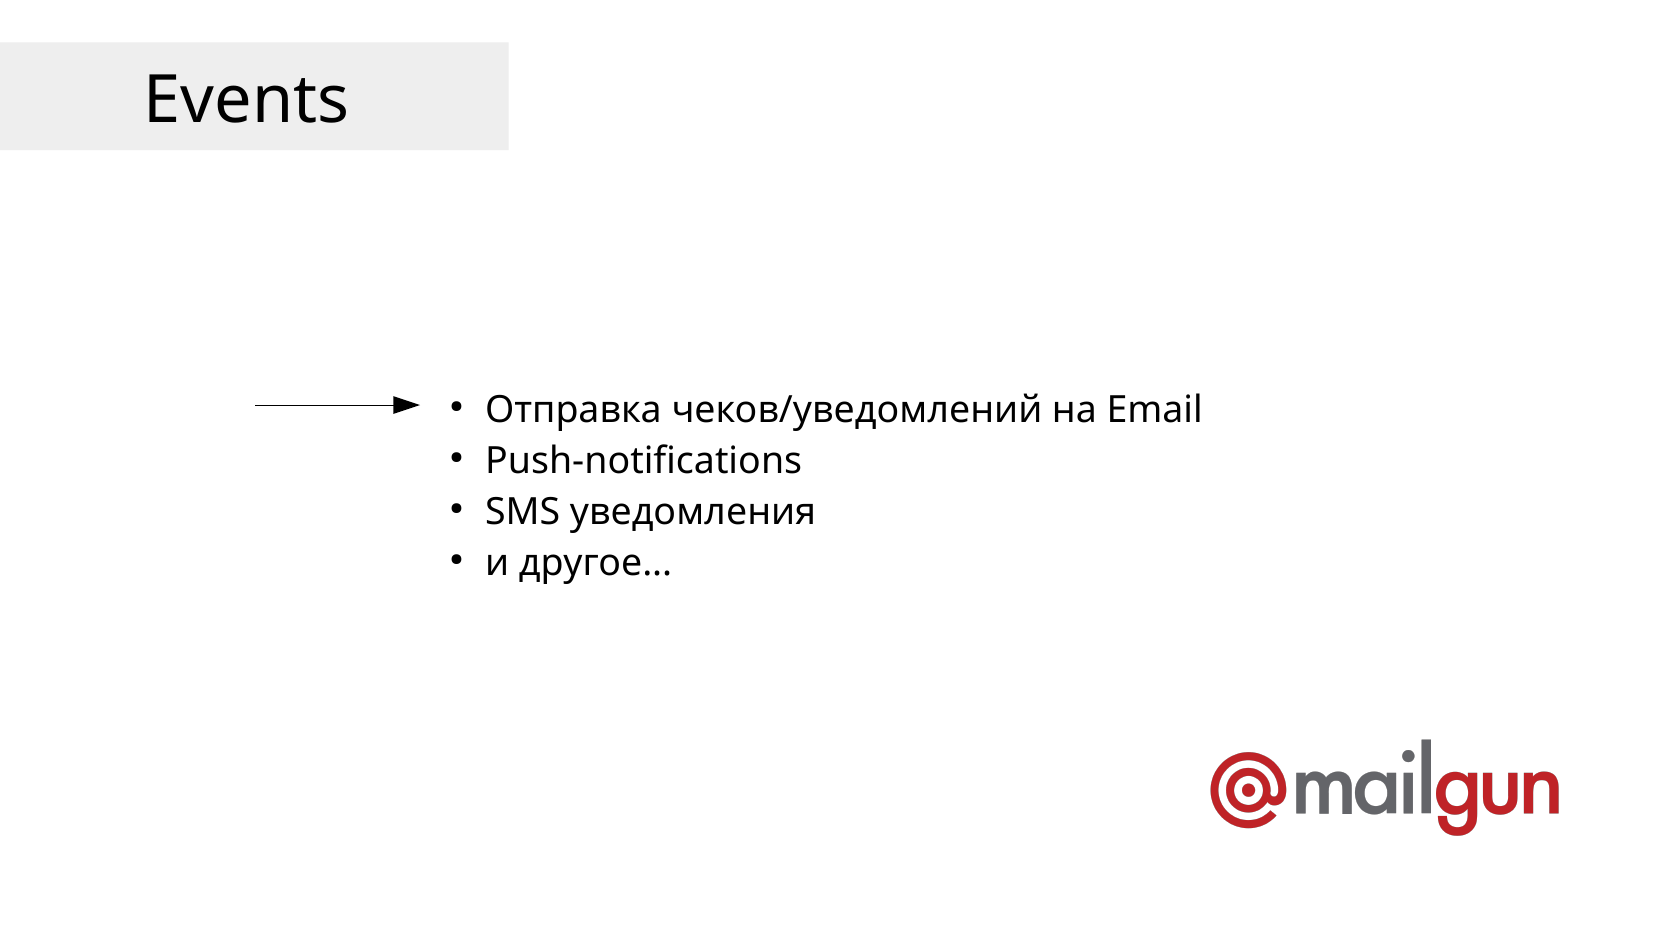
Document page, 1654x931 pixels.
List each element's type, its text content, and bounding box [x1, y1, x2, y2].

text_box Отправка чеков/уведомлений на Email Push-notifications SMS уведомления и другое... [435, 375, 1231, 691]
picture [1208, 693, 1561, 871]
title Events [0, 42, 509, 151]
